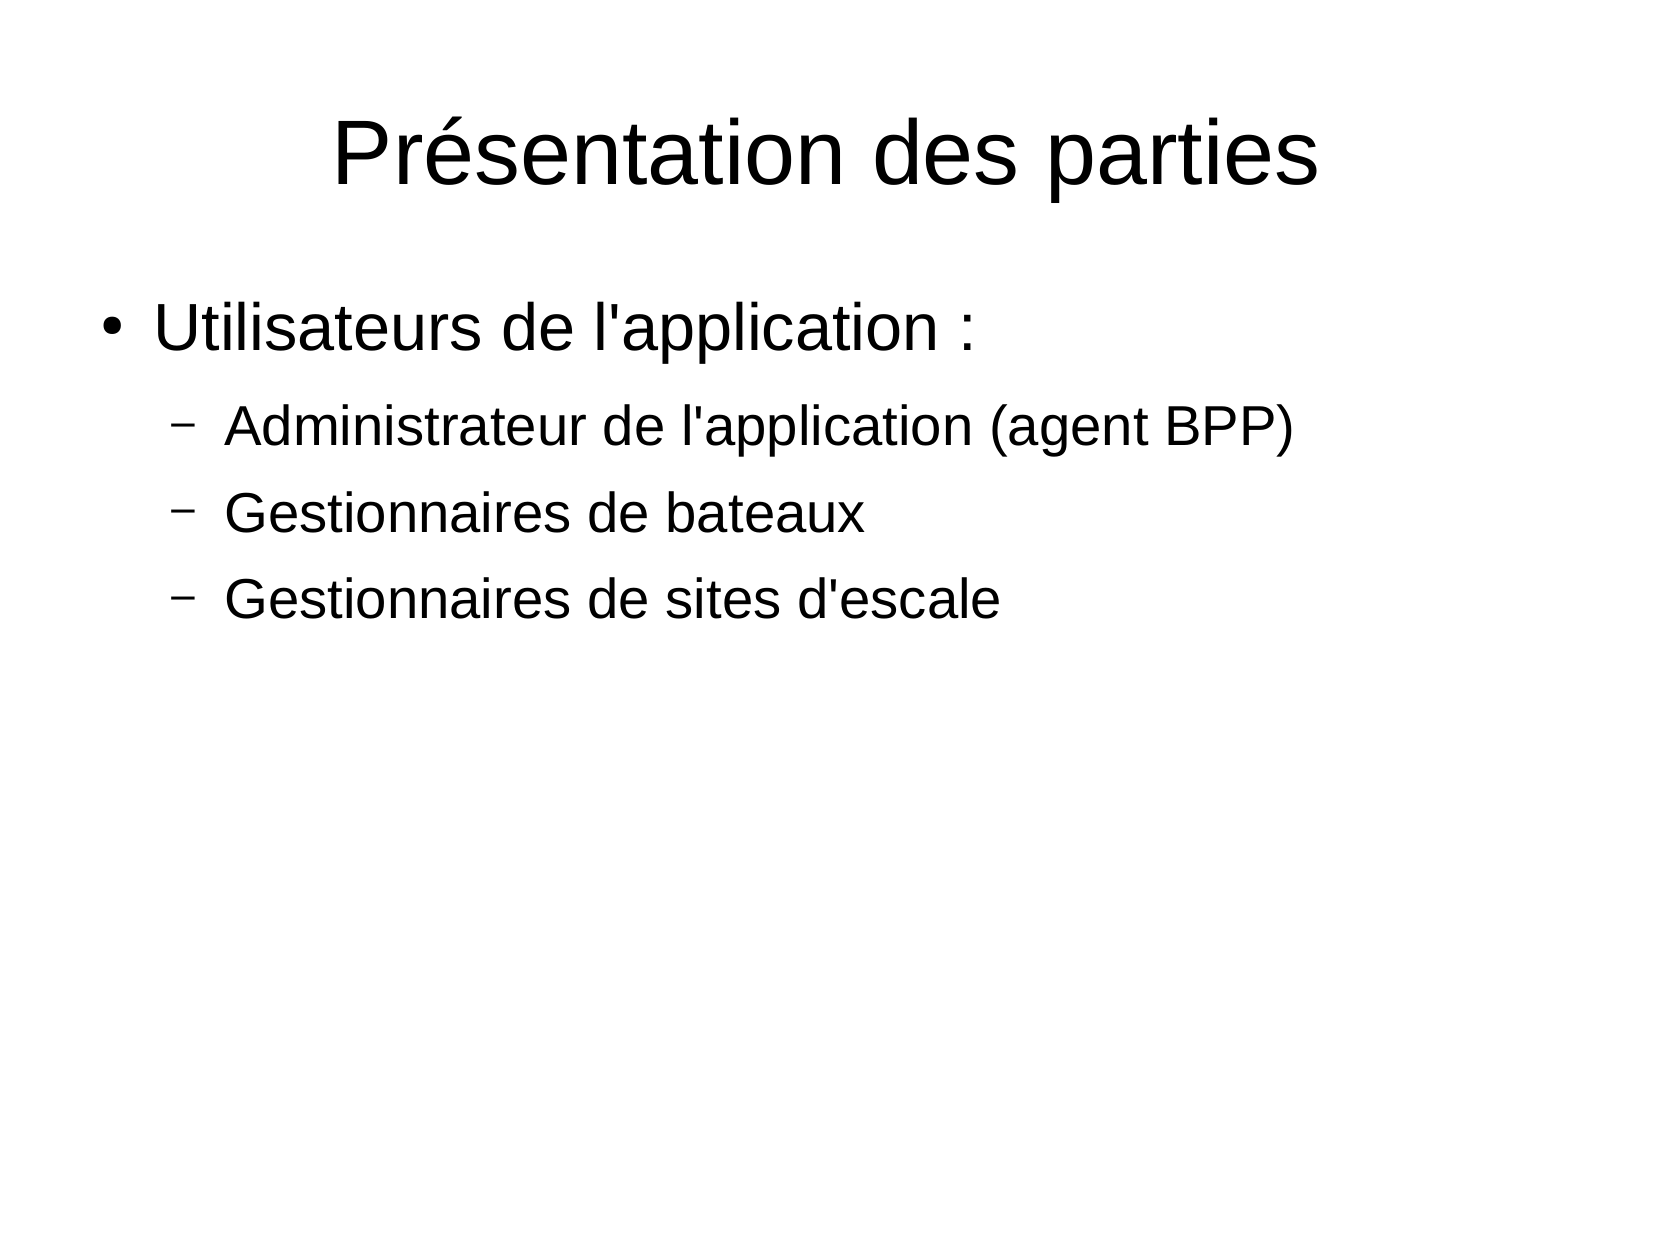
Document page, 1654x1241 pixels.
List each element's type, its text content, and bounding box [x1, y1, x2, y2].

title Présentation des parties [82, 49, 1571, 257]
list Utilisateurs de l'application : Administrateur de l'application (agent BPP) Gestionnaires de bateaux Gestionnaires de sites d'escale [82, 290, 1571, 1010]
